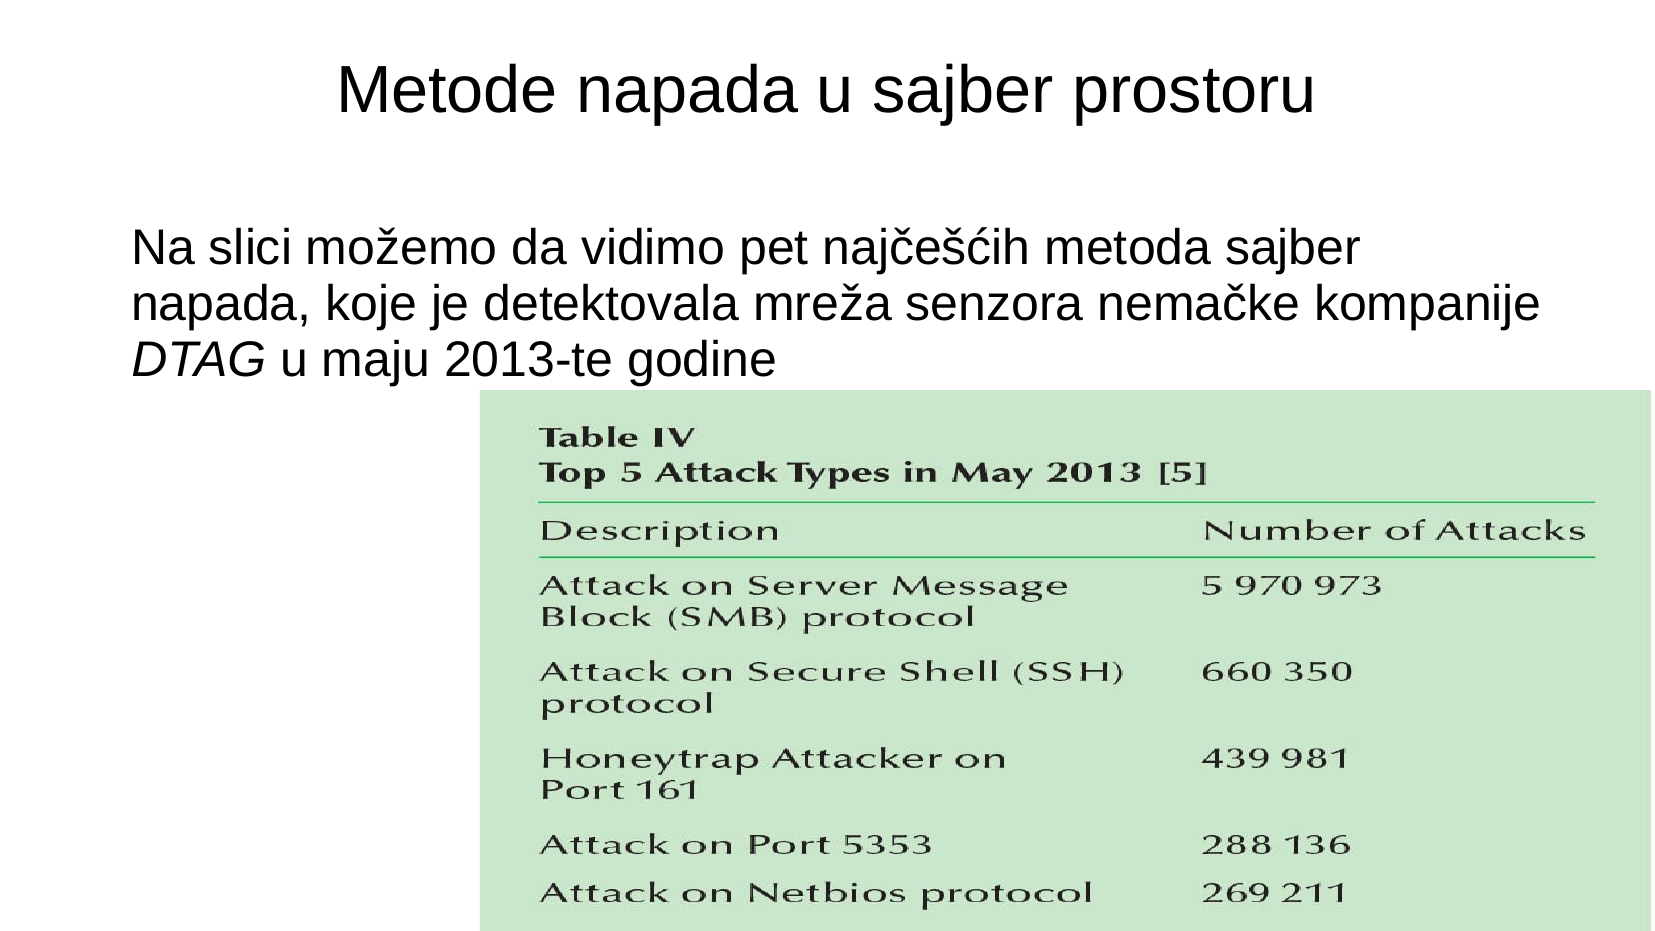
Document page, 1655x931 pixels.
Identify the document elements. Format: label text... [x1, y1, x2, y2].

text_box Metode napada u sajber prostoru [334, 46, 1319, 127]
subtitle Na slici možemo da vidimo pet najčešćih metoda sajber napada, koje je detektovala mreža senzora nemačke kompanije DTAG u maju 2013-te godine [131, 219, 1621, 760]
text_box [480, 390, 1654, 930]
